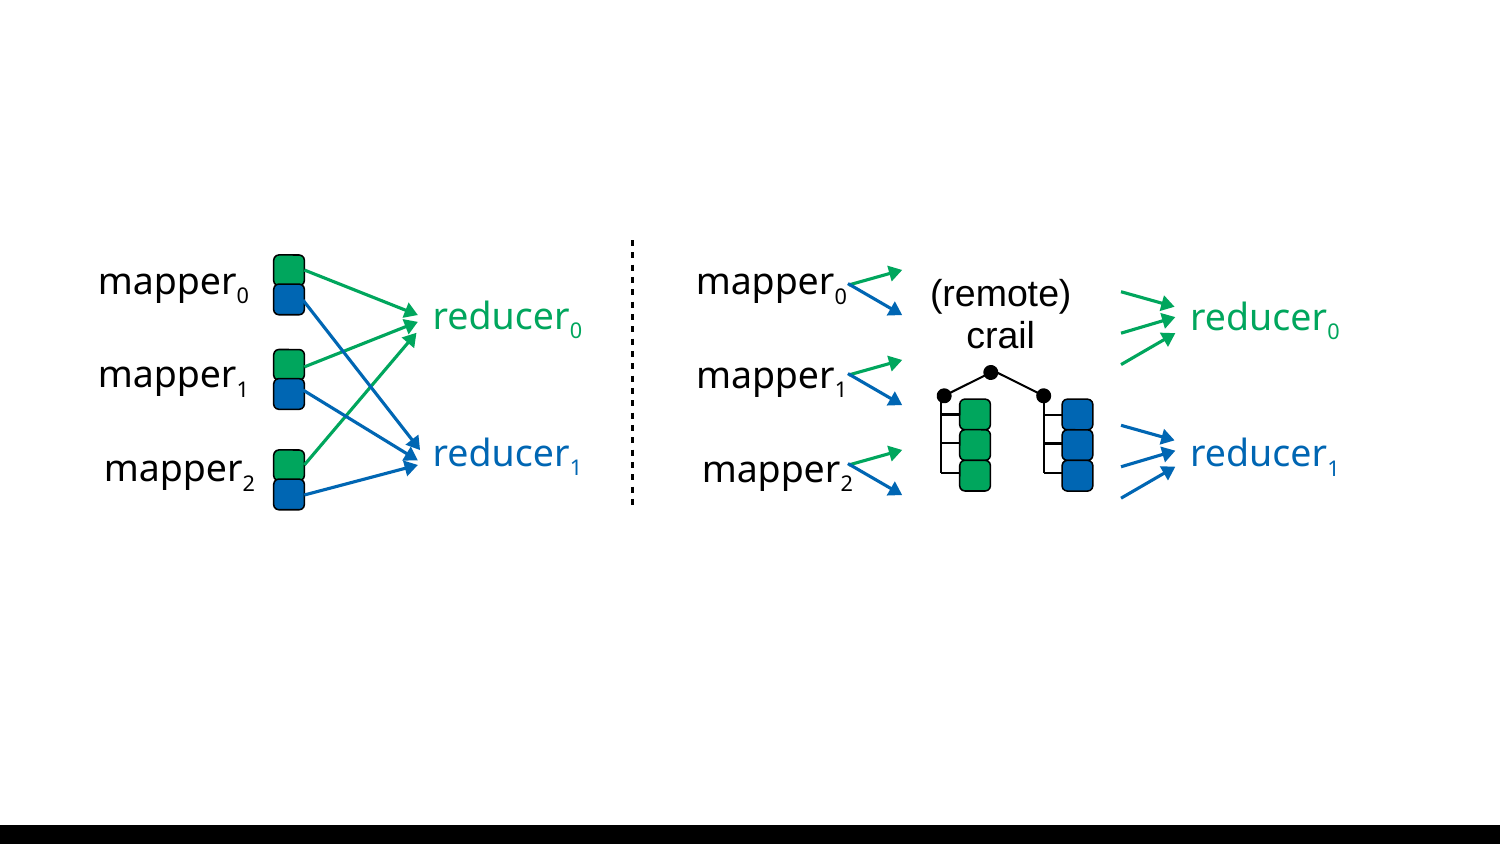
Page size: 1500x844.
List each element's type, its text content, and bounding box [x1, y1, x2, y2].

text_box reducer0 [1175, 277, 1361, 342]
text_box mapper2 [686, 429, 872, 495]
text_box mapper1 [680, 335, 866, 401]
text_box mapper2 [88, 429, 274, 494]
text_box (remote) crail [918, 269, 1084, 360]
text_box reducer1 [417, 413, 603, 479]
text_box [273, 349, 305, 410]
text_box reducer1 [1175, 414, 1361, 479]
text_box reducer0 [417, 276, 603, 342]
text_box mapper0 [680, 242, 866, 307]
text_box mapper2 [856, 461, 872, 475]
text_box [959, 399, 991, 491]
text_box [1062, 399, 1093, 492]
text_box mapper0 [82, 241, 268, 307]
text_box mapper1 [82, 335, 268, 400]
text_box [273, 254, 305, 315]
text_box [273, 449, 305, 510]
